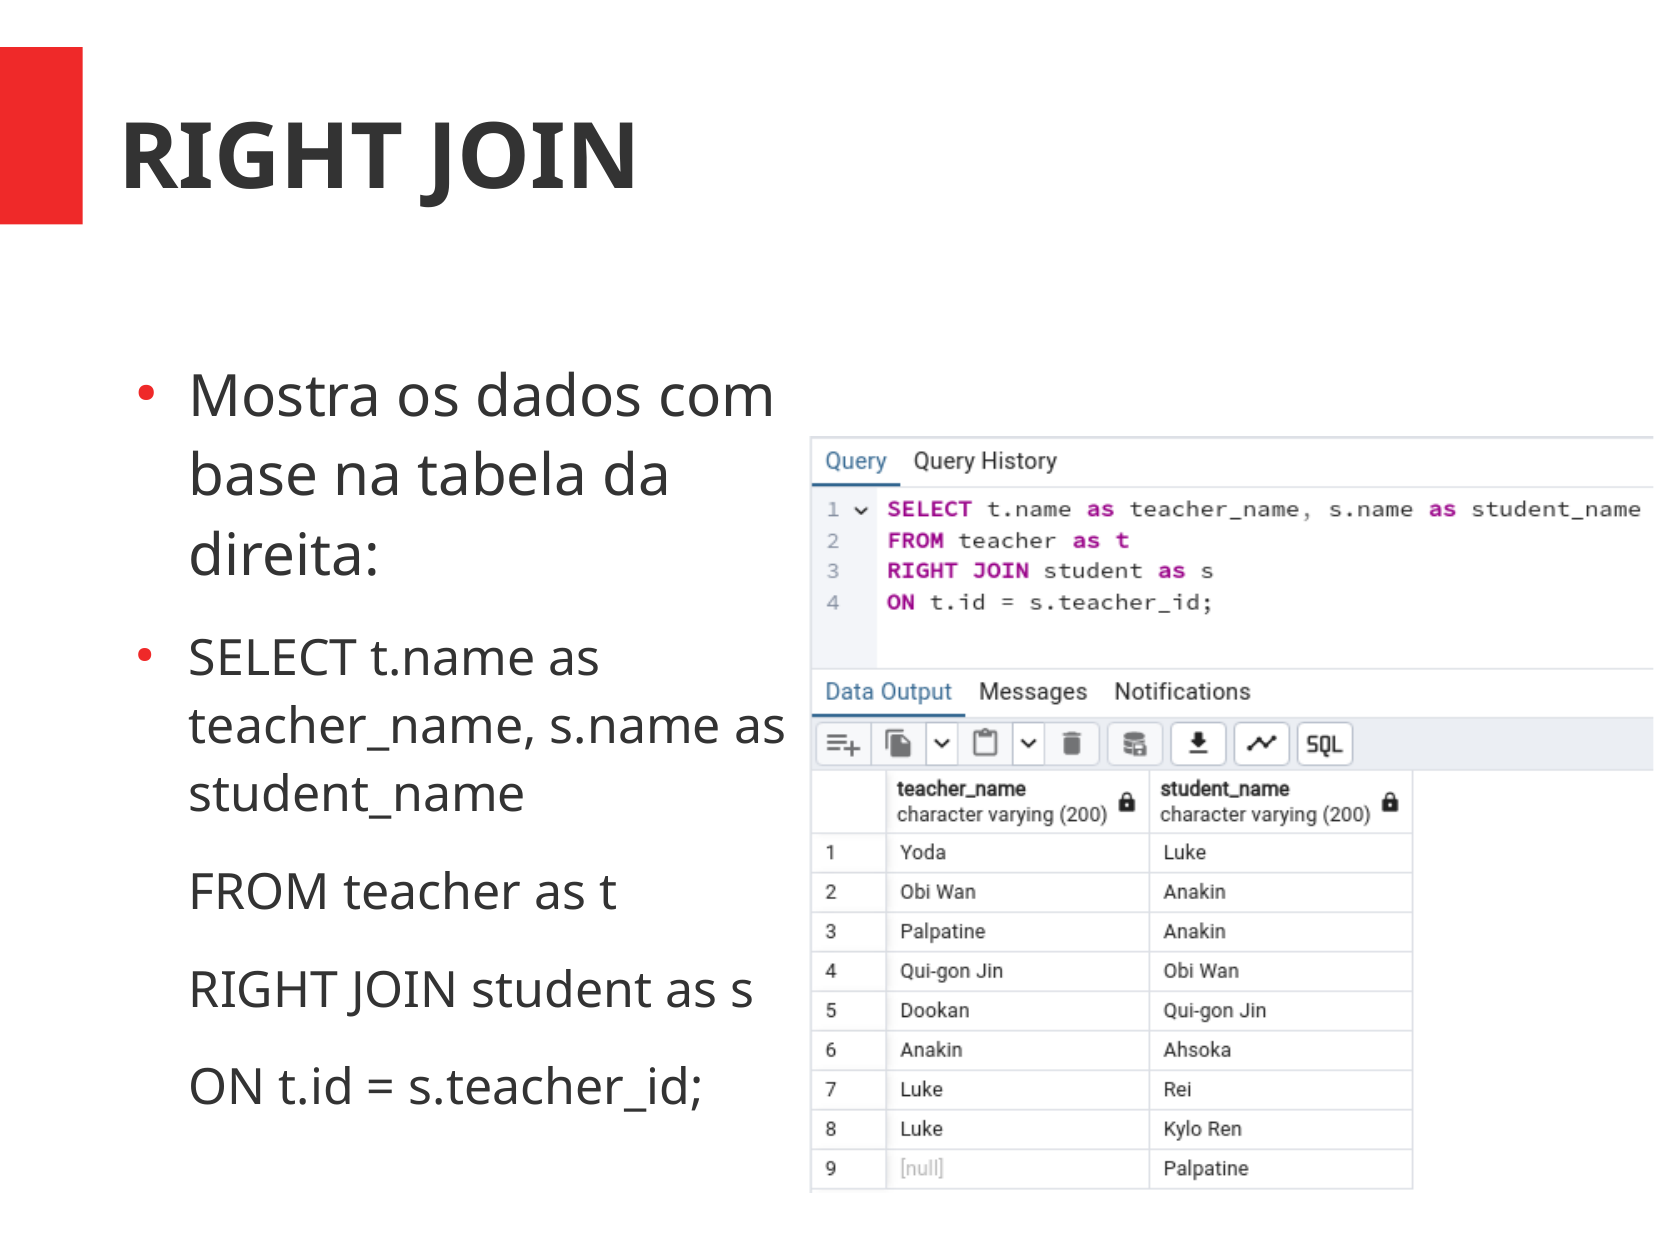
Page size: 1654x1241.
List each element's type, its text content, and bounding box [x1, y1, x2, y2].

picture [809, 436, 1654, 1193]
title RIGHT JOIN [118, 49, 1571, 257]
list Mostra os dados com base na tabela da direita: SELECT t.name as teacher_name, s.name as student_name FROM teacher as t RIGHT JOIN student as s ON t.id = s.teacher_id; [118, 354, 810, 1074]
